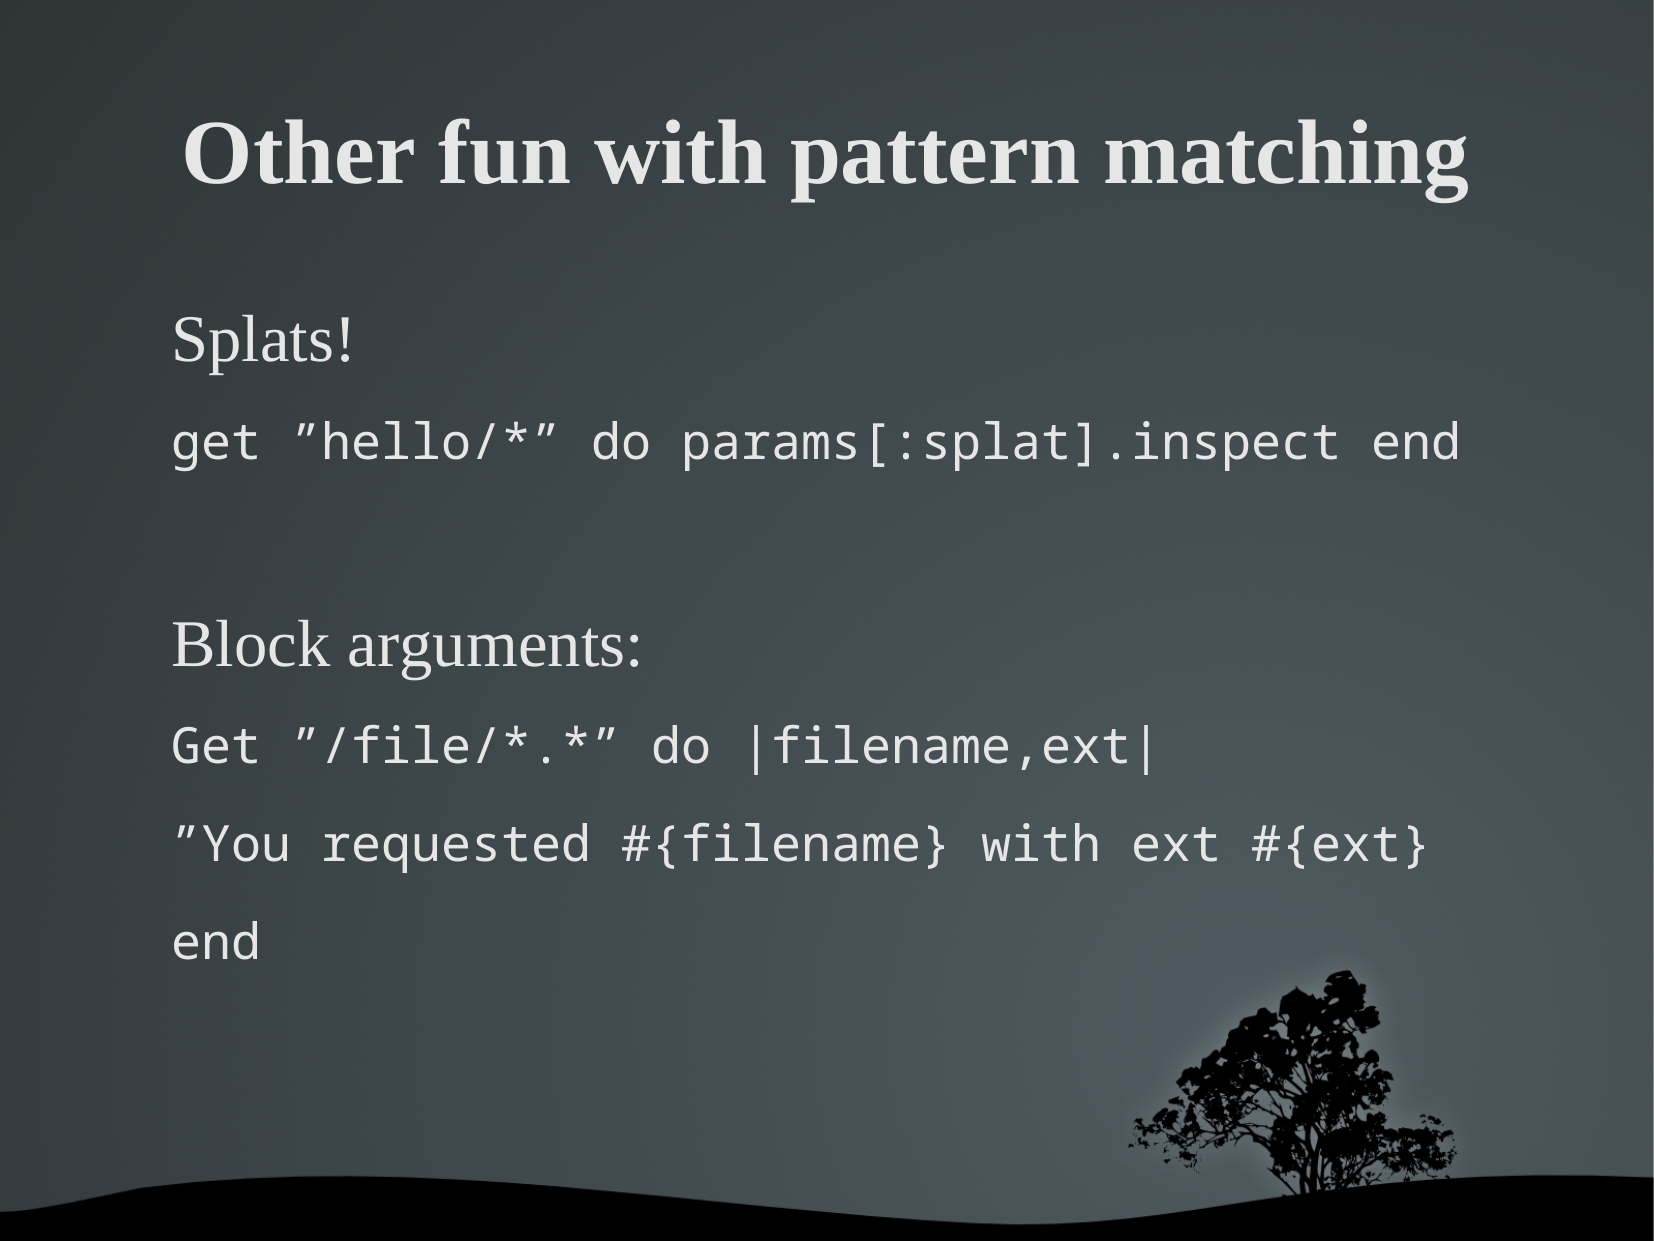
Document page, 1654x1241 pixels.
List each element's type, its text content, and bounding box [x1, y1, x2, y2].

picture [0, 0, 1654, 1241]
list Splats! get ”hello/*” do params[:splat].inspect end Block arguments: Get ”/file/*.*” do |filename,ext| ”You requested #{filename} with ext #{ext} end [82, 302, 1571, 1121]
title Other fun with pattern matching [82, 49, 1571, 257]
